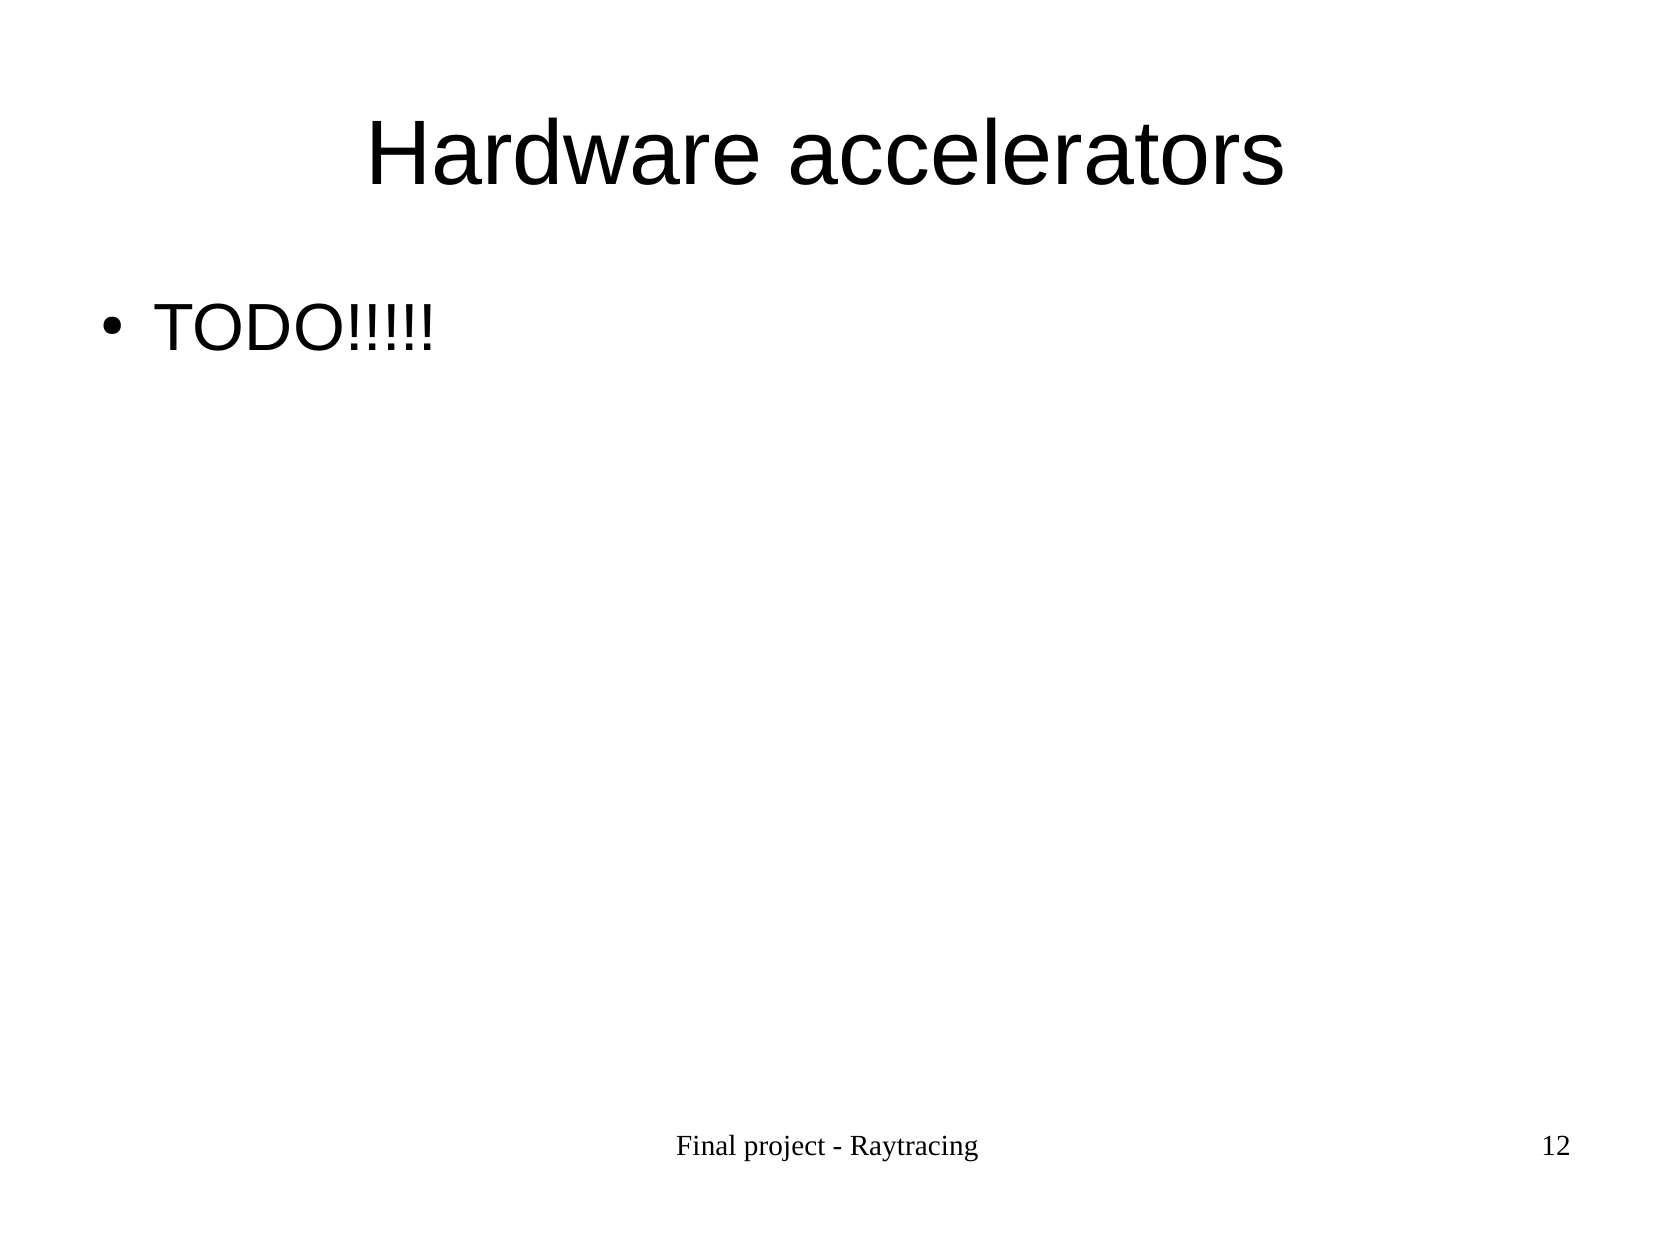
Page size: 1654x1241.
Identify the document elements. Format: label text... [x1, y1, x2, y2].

list TODO!!!!! [82, 290, 1571, 1010]
title Hardware accelerators [82, 49, 1571, 257]
